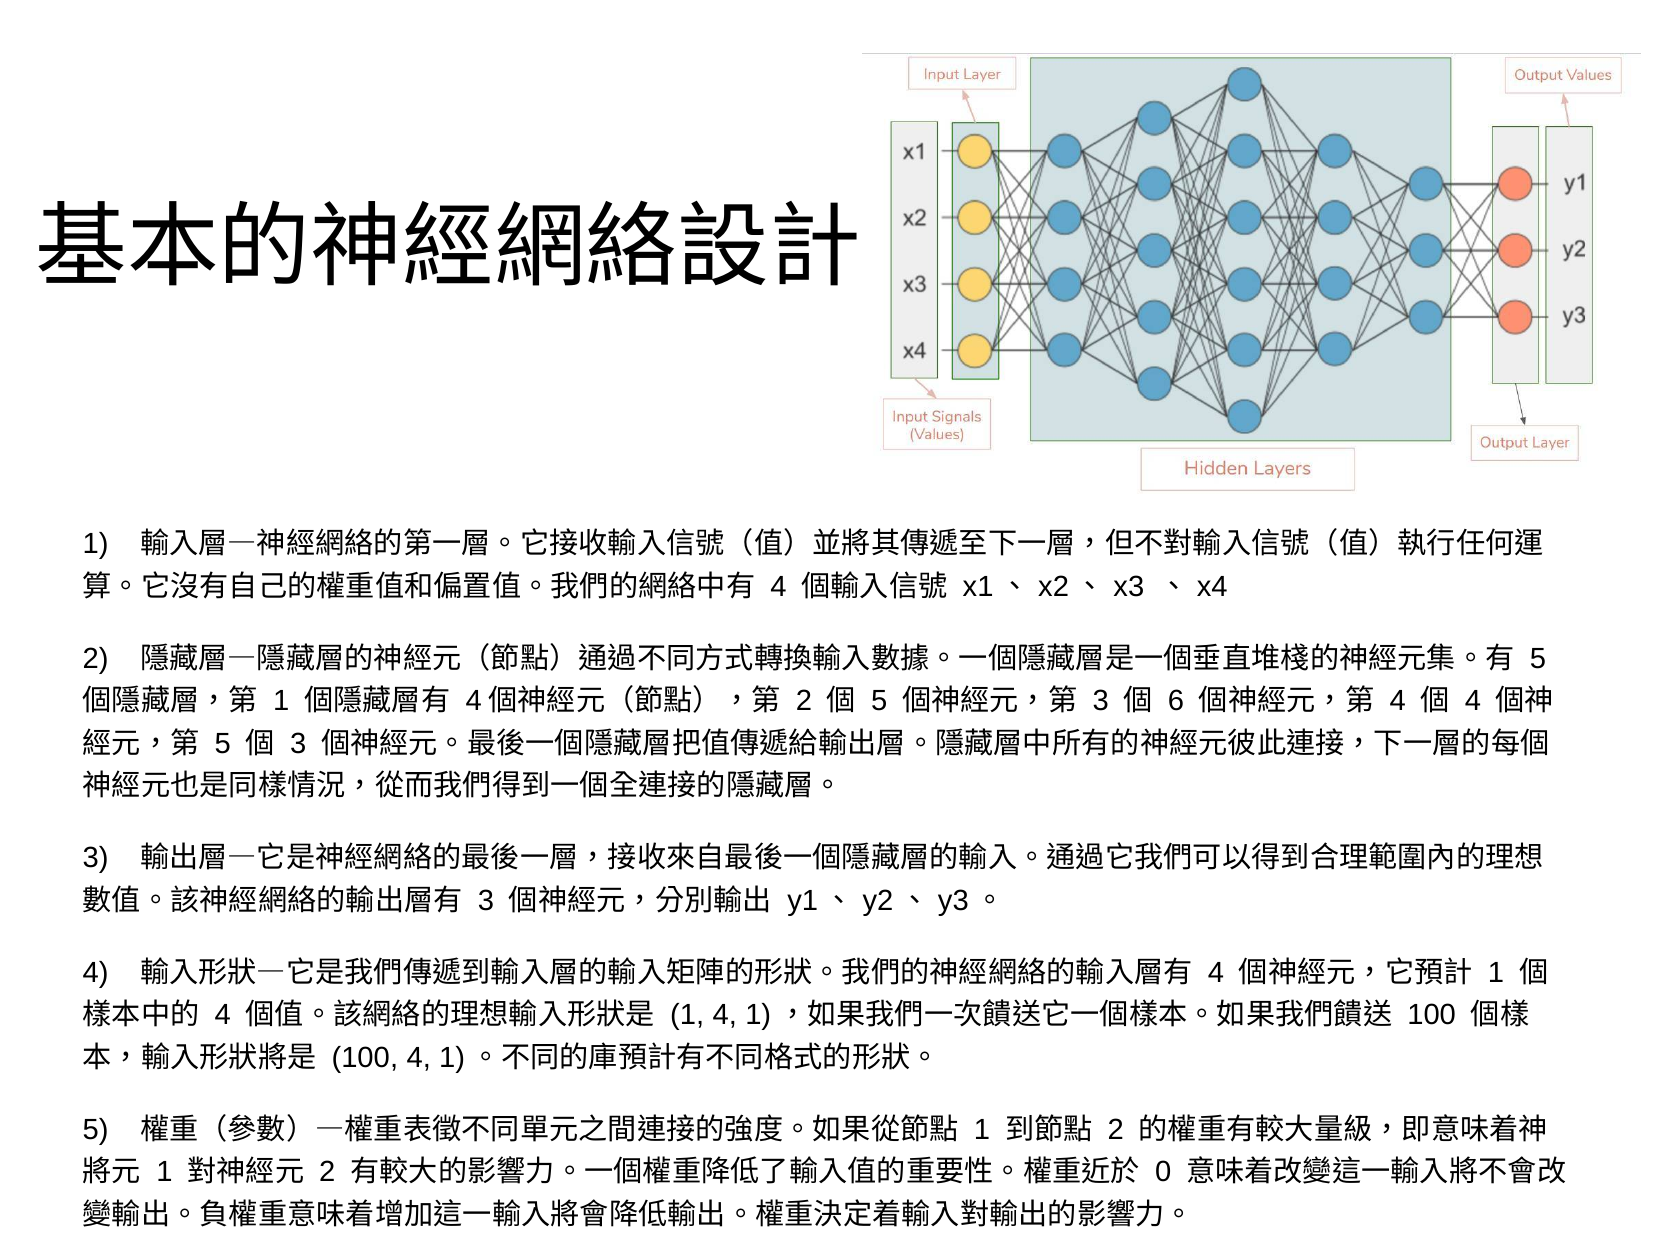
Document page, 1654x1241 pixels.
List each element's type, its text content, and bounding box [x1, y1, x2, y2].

title 基本的神經網絡設計 [35, 135, 862, 343]
picture [862, 53, 1641, 494]
list 1) 輸入層—神經網絡的第一層。它接收輸入信號（值）並將其傳遞至下一層，但不對輸入信號（值）執行任何運算。它沒有自己的權重值和偏置值。我們的網絡中有 4 個輸入信號 x1、x2、x3 、x4 2) 隱藏層—隱藏層的神經元（節點）通過不同方式轉換輸入數據。一個隱藏層是一個垂直堆棧的神經元集。有 5 個隱藏層，第 1 個隱藏層有 4個神經元（節點），第 2 個 5 個神經元，第 3 個 6 個神經元，第 4 個 4 個神經元，第 5 個 3 個神經元。最後一個隱藏層把值傳遞給輸出層。隱藏層中所有的神經元彼此連接，下一層的每個神經元也是同樣情況，從而我們得到一個全連接的隱藏層。 3) 輸出層—它是神經網絡的最後一層，接收來自最後一個隱藏層的輸入。通過它我們可以得到合理範圍內的理想數值。該神經網絡的輸出層有 3 個神經元，分別輸出 y1、y2、y3。 4) 輸入形狀—它是我們傳遞到輸入層的輸入矩陣的形狀。我們的神經網絡的輸入層有 4 個神經元，它預計 1 個樣本中的 4 個值。該網絡的理想輸入形狀是 (1, 4, 1)，如果我們一次饋送它一個樣本。如果我們饋送 100 個樣本，輸入形狀將是 (100, 4, 1)。不同的庫預計有不同格式的形狀。 5) 權重（參數）—權重表徵不同單元之間連接的強度。如果從節點 1 到節點 2 的權重有較大量級，即意味着神將元 1 對神經元 2 有較大的影響力。一個權重降低了輸入值的重要性。權重近於 0 意味着改變這一輸入將不會改變輸出。負權重意味着增加這一輸入將會降低輸出。權重決定着輸入對輸出的影響力。 [82, 519, 1571, 1205]
